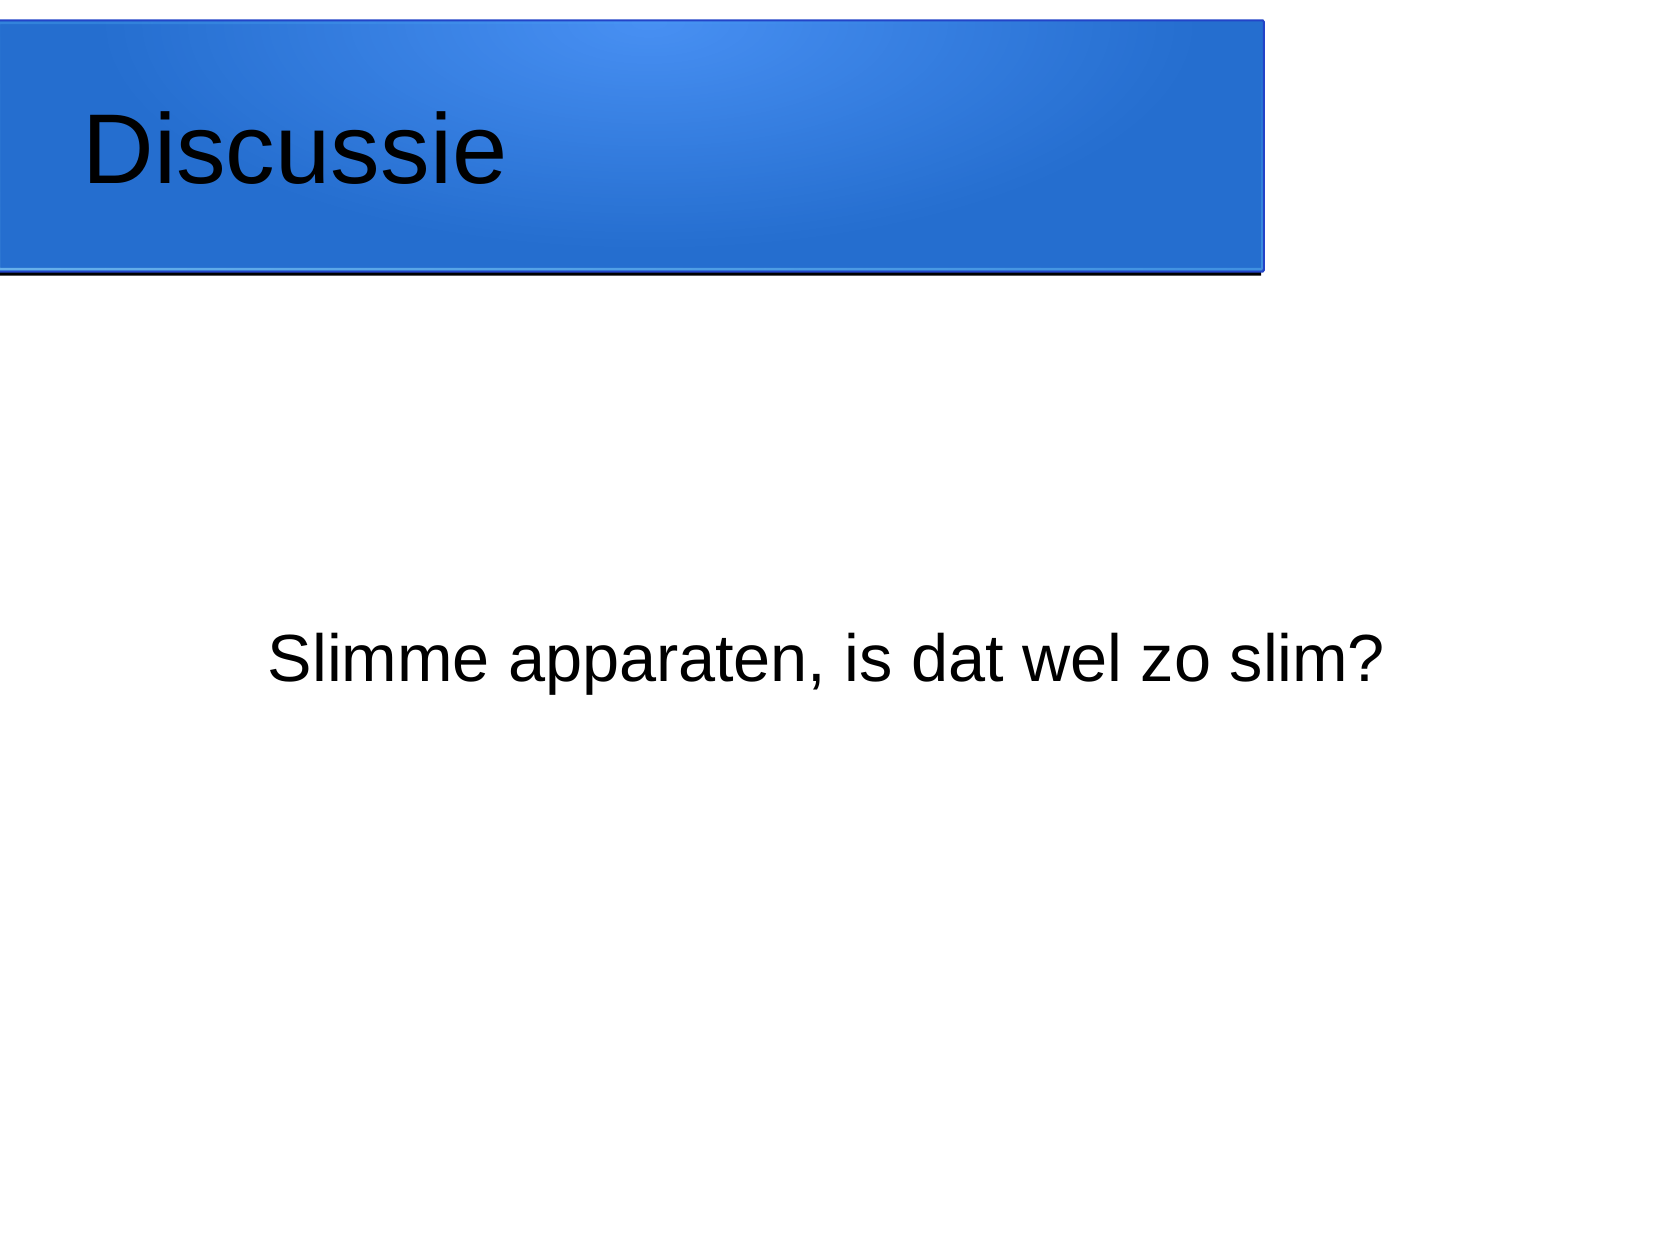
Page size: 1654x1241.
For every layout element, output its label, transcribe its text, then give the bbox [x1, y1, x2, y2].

title Discussie [82, 47, 1235, 252]
subtitle Slimme apparaten, is dat wel zo slim? [82, 299, 1571, 1019]
